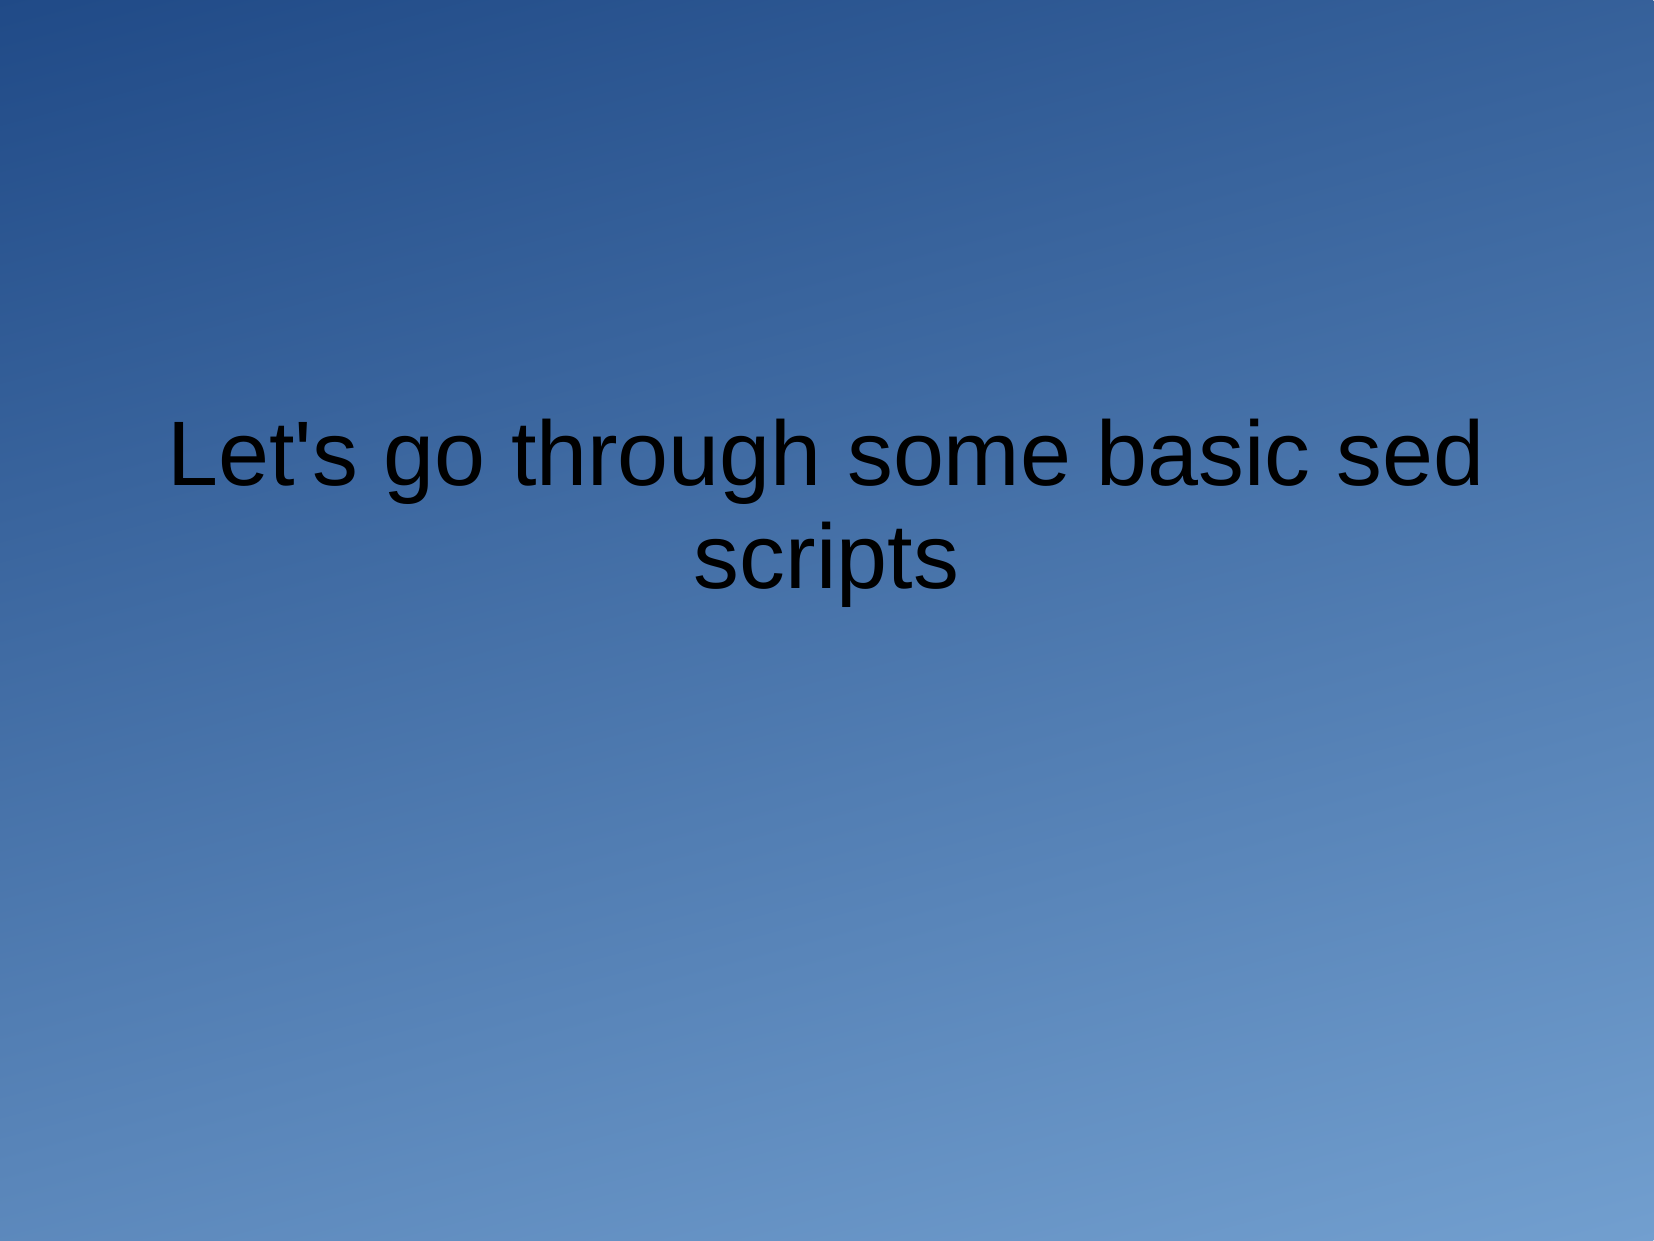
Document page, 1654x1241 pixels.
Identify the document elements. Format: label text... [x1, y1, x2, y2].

title Let's go through some basic sed scripts [82, 401, 1571, 609]
